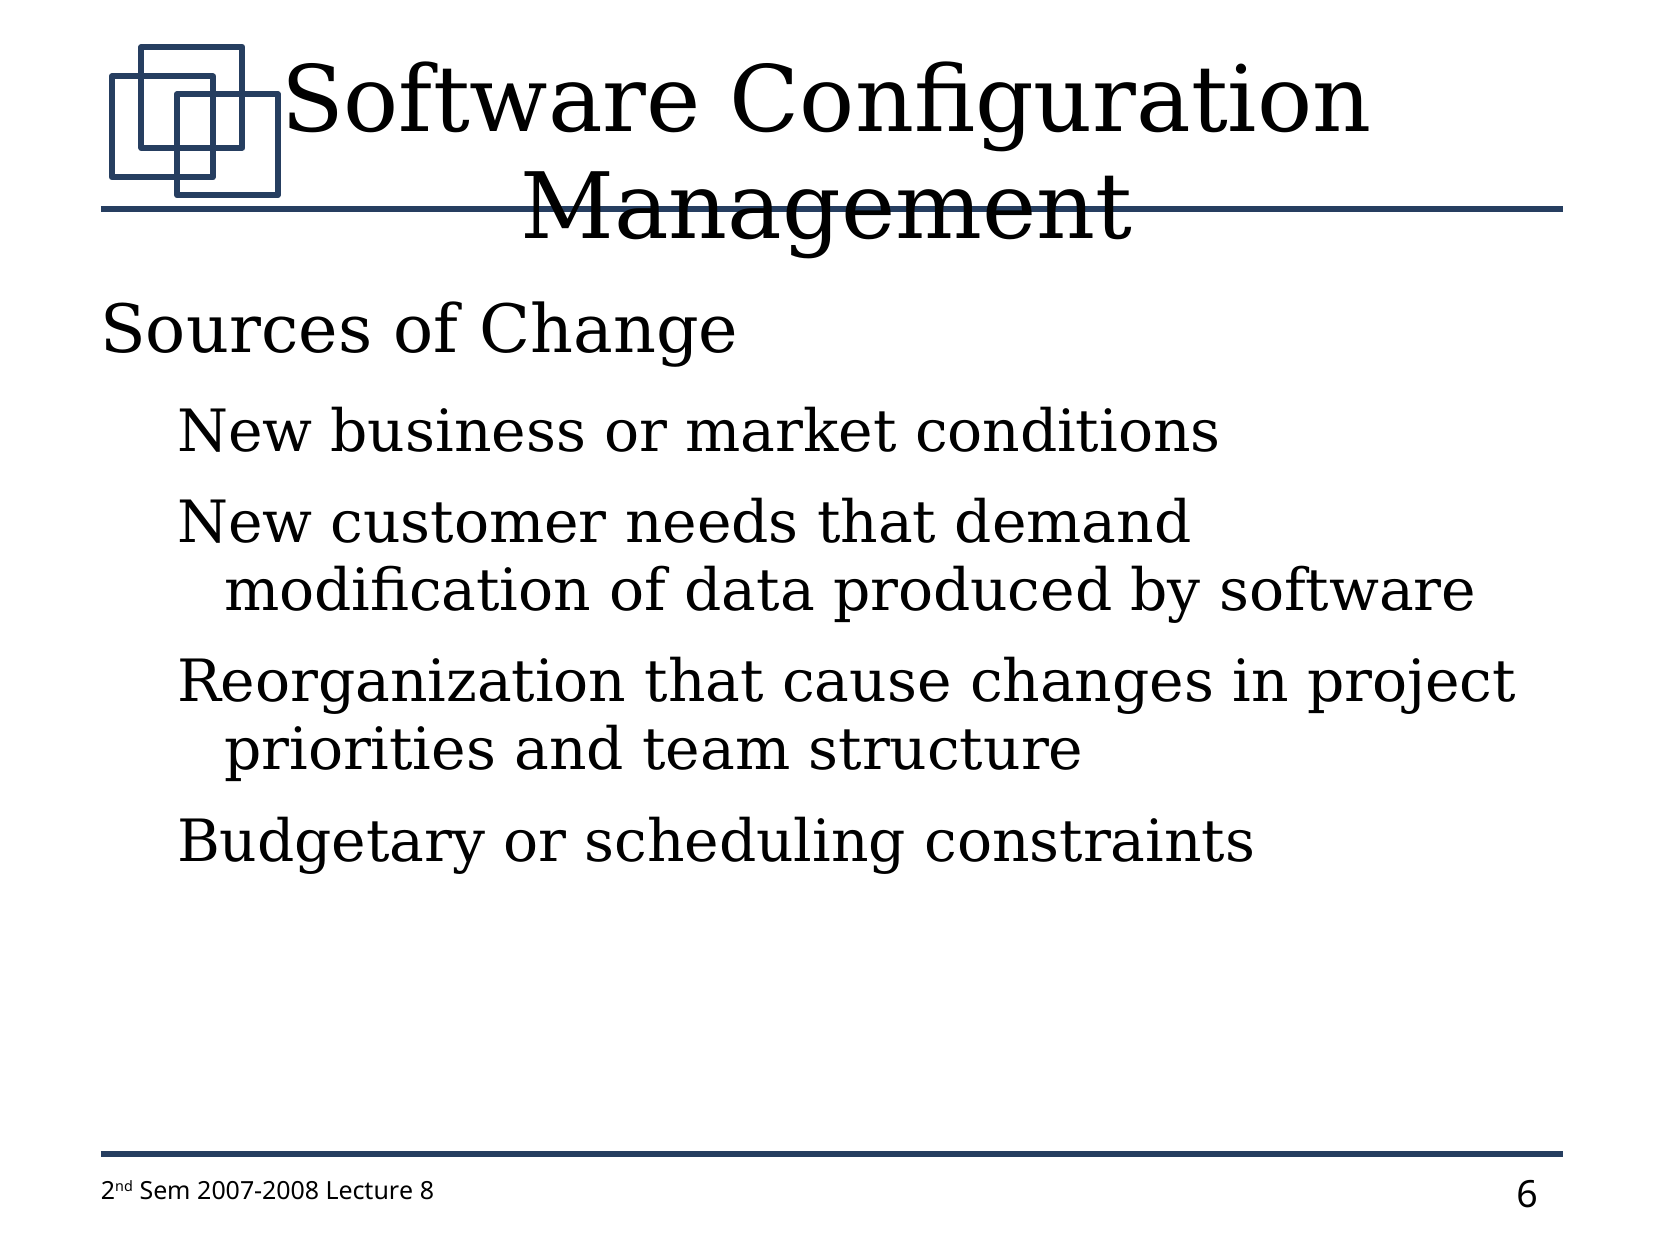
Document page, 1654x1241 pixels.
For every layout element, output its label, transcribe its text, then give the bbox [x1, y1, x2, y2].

list Sources of Change New business or market conditions New customer needs that demand modification of data produced by software Reorganization that cause changes in project priorities and team structure Budgetary or scheduling constraints [82, 290, 1571, 1109]
title Software Configuration Management [82, 45, 1571, 261]
